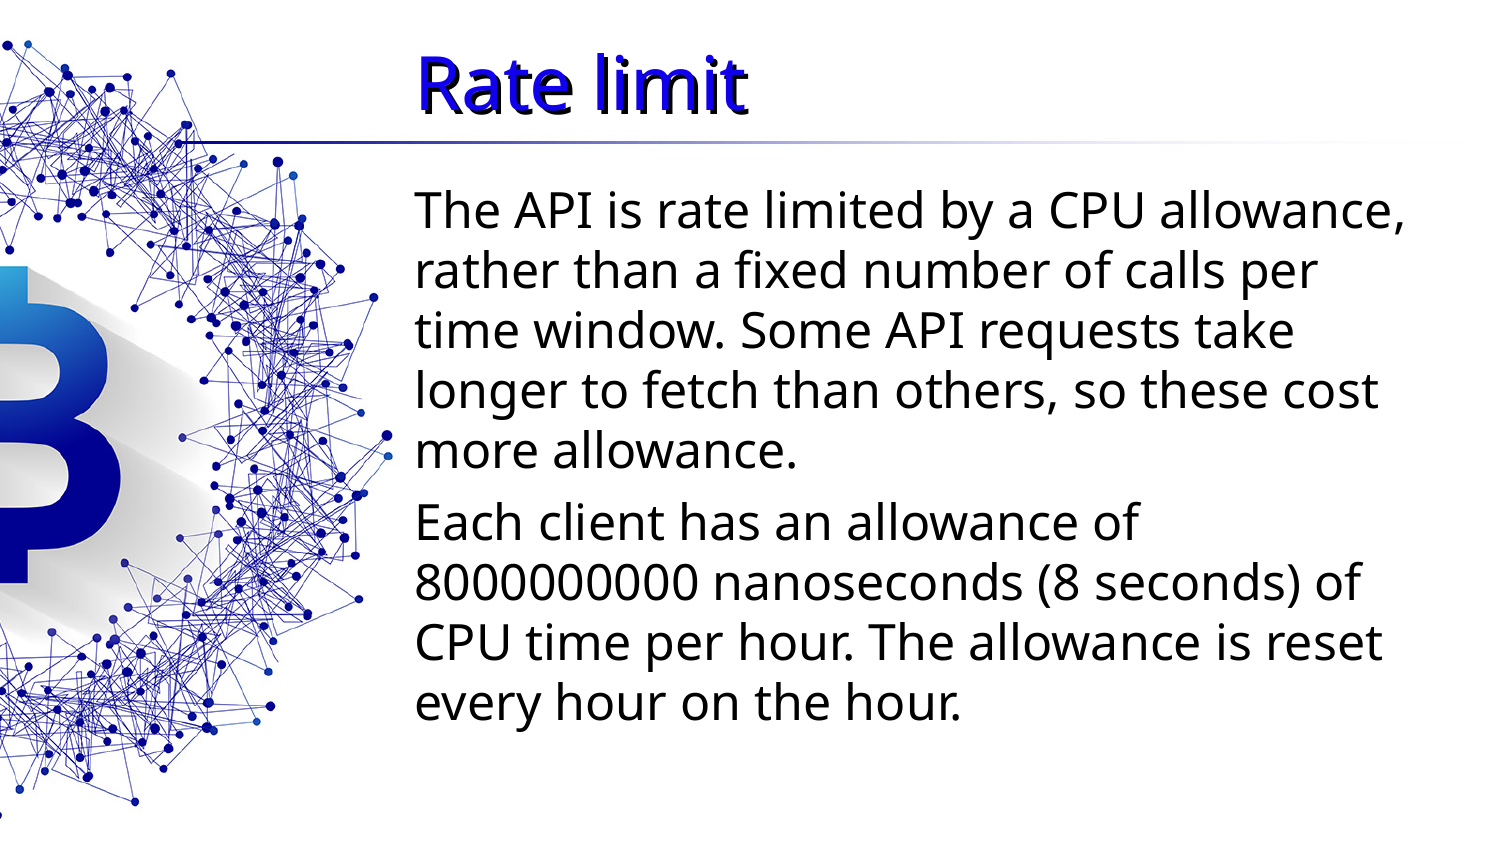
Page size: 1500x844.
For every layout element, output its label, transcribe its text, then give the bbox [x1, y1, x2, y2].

title Rate limit [399, 21, 1427, 141]
list The API is rate limited by a CPU allowance, rather than a fixed number of calls per time window. Some API requests take longer to fetch than others, so these cost more allowance. Each client has an allowance of 8000000000 nanoseconds (8 seconds) of CPU time per hour. The allowance is reset every hour on the hour. [399, 171, 1427, 748]
picture [0, 0, 1500, 844]
